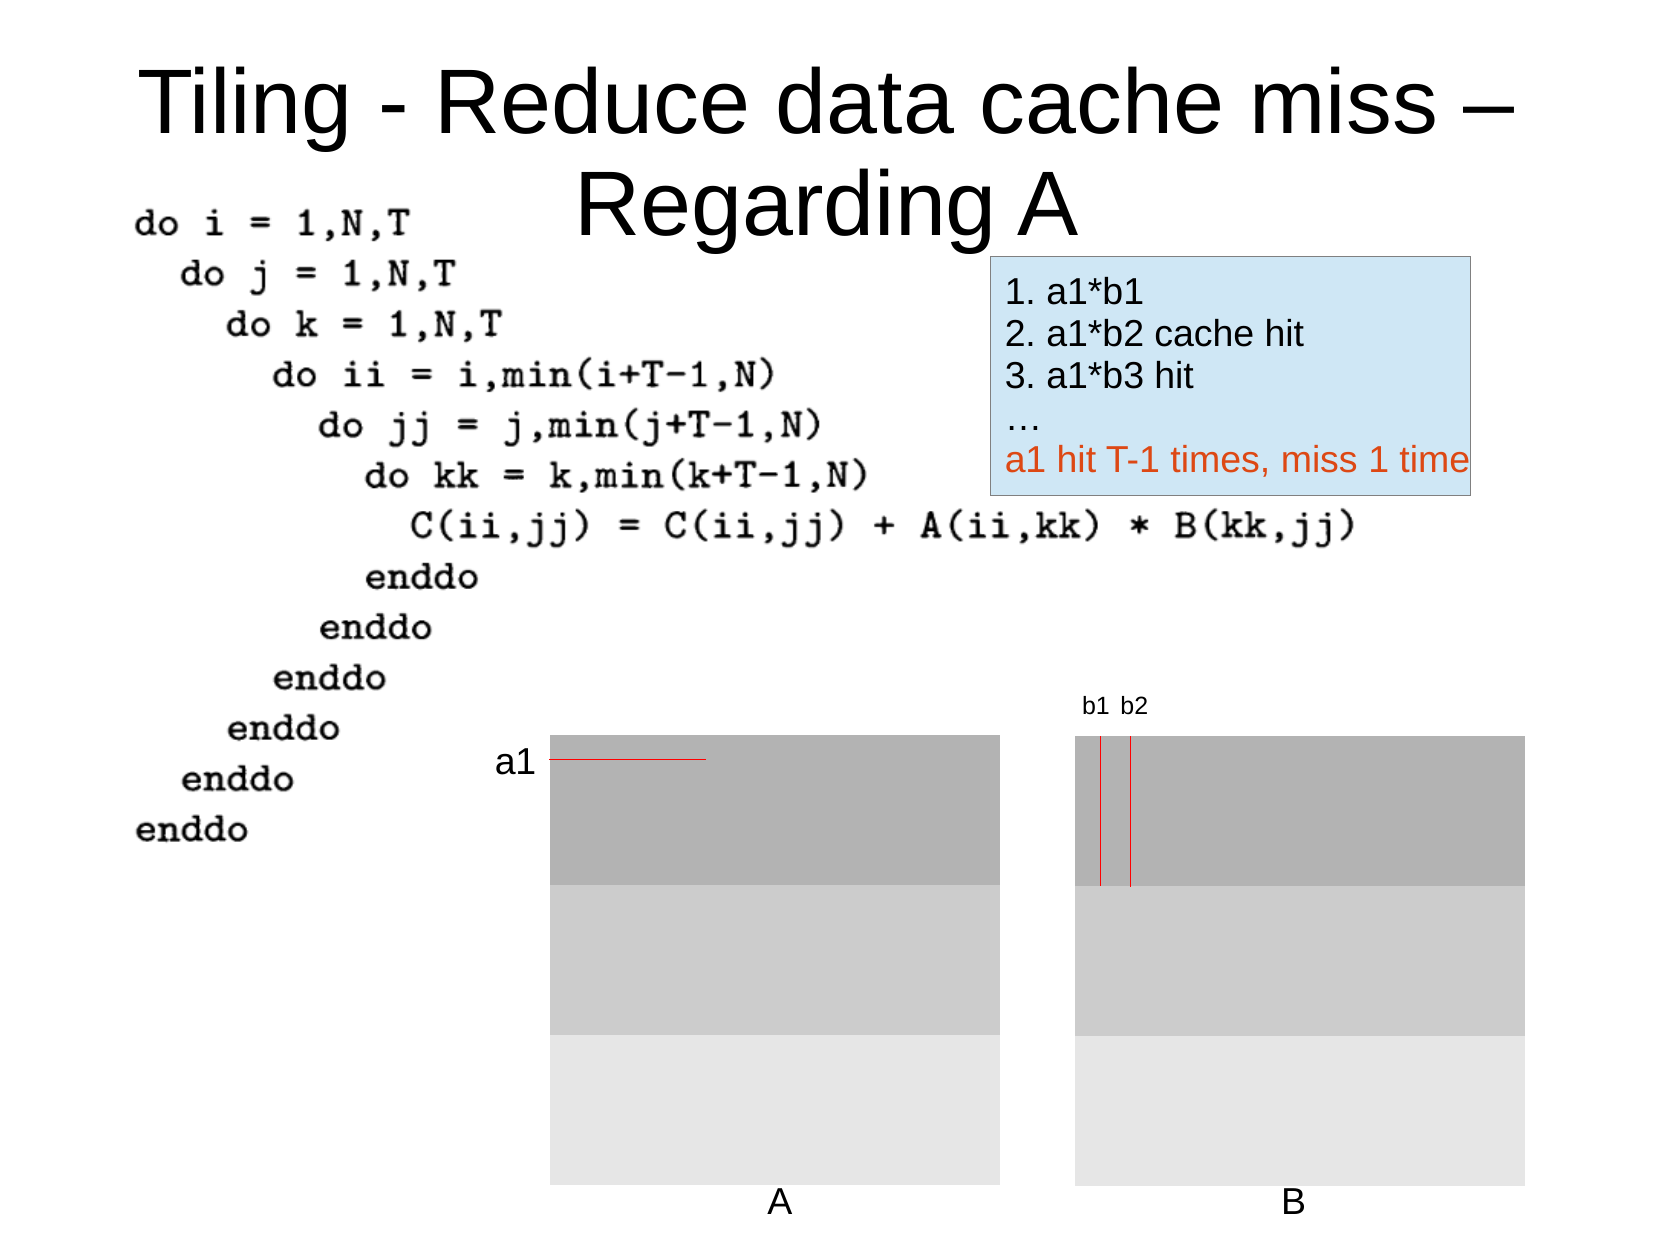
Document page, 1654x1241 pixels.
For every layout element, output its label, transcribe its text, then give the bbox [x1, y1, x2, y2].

table_cell [550, 1035, 700, 1185]
table_header [1131, 736, 1225, 886]
table_header [1375, 736, 1525, 886]
picture [120, 257, 1381, 862]
table_header [1075, 736, 1100, 886]
text_box b1 b2 [1067, 673, 1196, 734]
title Tiling - Reduce data cache miss – Regarding A [82, 49, 1571, 257]
table_header [1225, 736, 1375, 886]
table_header [550, 760, 700, 885]
table_cell [1375, 1036, 1525, 1186]
text_box B [1266, 1173, 1342, 1231]
table_cell [1225, 1036, 1375, 1186]
table_header [1101, 736, 1130, 886]
table_header [850, 735, 1000, 885]
table_cell [1075, 886, 1225, 1036]
table_cell [850, 885, 1000, 1035]
table_header [566, 735, 700, 759]
text_box 1. a1*b1 2. a1*b2 cache hit 3. a1*b3 hit … a1 hit T-1 times, miss 1 time [990, 256, 1471, 496]
table_cell [1075, 1036, 1225, 1186]
table_cell [850, 1035, 1000, 1185]
table_cell [700, 885, 850, 1035]
text_box A [752, 1173, 828, 1231]
table_cell [700, 1035, 850, 1185]
table_header [700, 735, 850, 885]
text_box a1 [480, 732, 566, 793]
table_cell [1225, 886, 1375, 1036]
table_cell [550, 885, 700, 1035]
table_cell [1375, 886, 1525, 1036]
